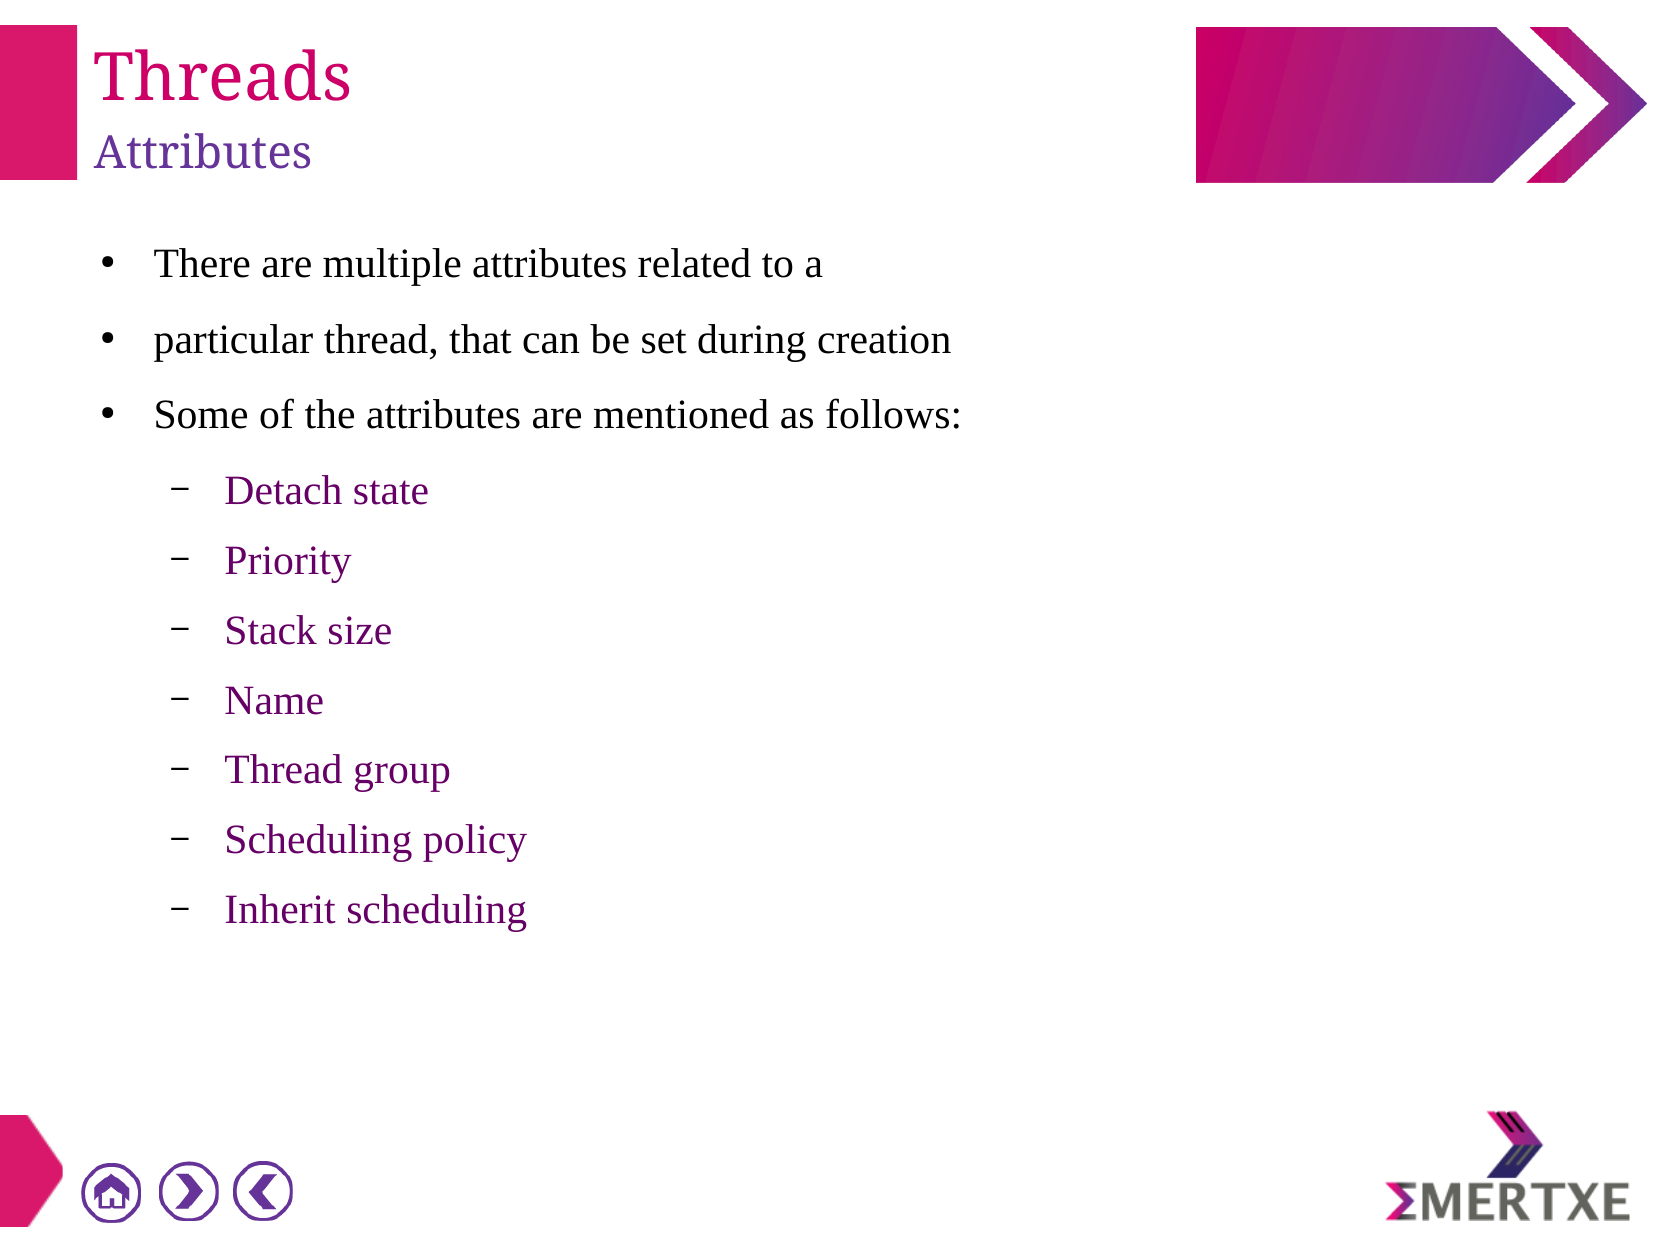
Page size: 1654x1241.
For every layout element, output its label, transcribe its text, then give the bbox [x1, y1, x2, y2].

picture [81, 1163, 141, 1223]
picture [159, 1161, 219, 1221]
list There are multiple attributes related to a particular thread, that can be set during creation Some of the attributes are mentioned as follows: Detach state Priority Stack size Name Thread group Scheduling policy Inherit scheduling [82, 240, 1571, 1094]
picture [1385, 1107, 1631, 1221]
picture [233, 1161, 293, 1221]
title Threads Attributes [93, 2, 1571, 210]
picture [1571, 27, 1647, 183]
